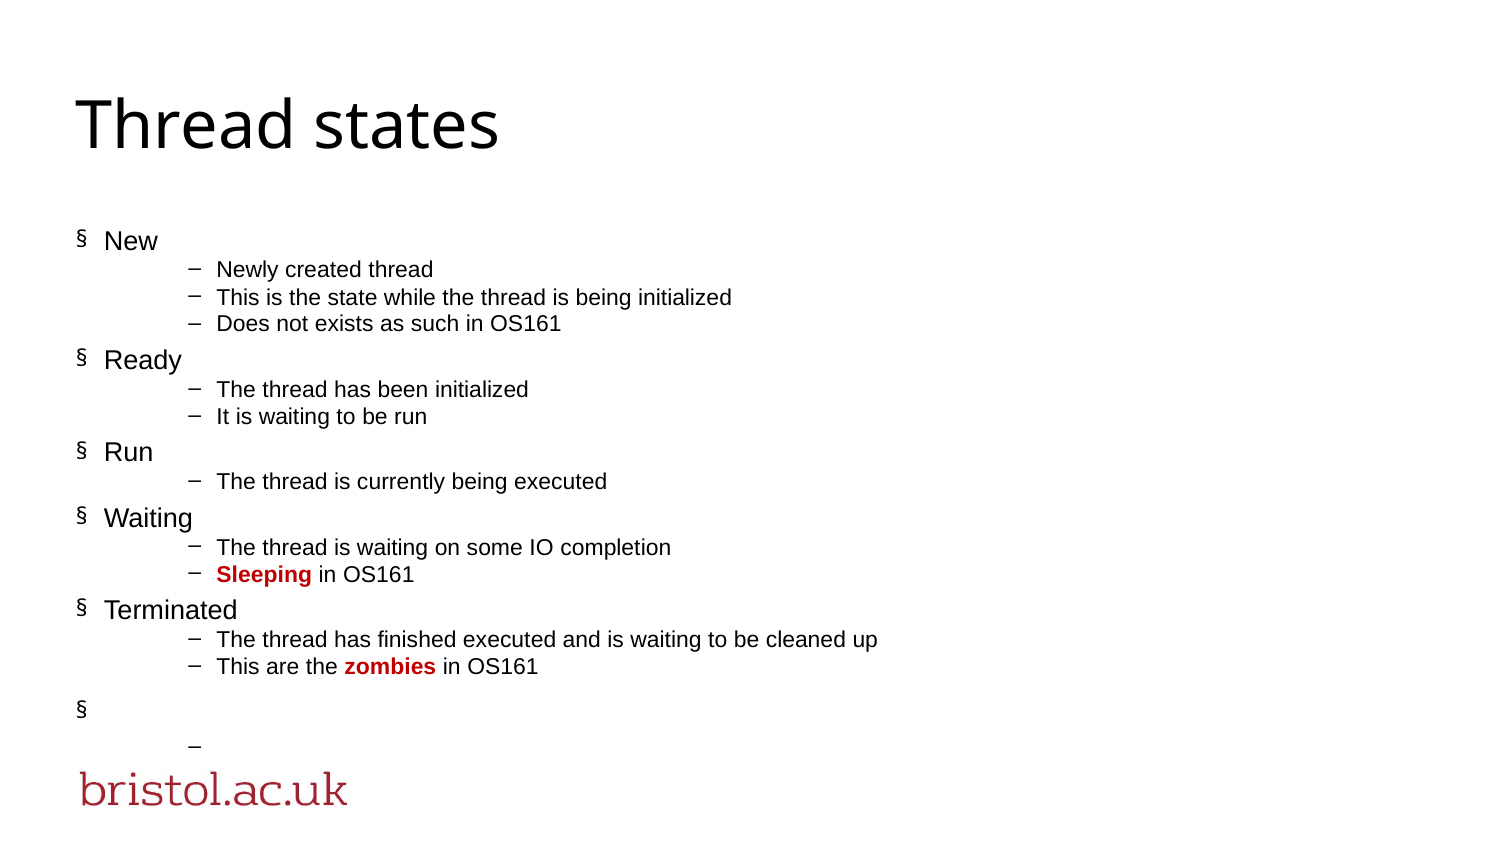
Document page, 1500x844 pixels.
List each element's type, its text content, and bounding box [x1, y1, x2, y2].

list New Newly created thread This is the state while the thread is being initialized Does not exists as such in OS161 Ready The thread has been initialized It is waiting to be run Run The thread is currently being executed Waiting The thread is waiting on some IO completion Sleeping in OS161 Terminated The thread has finished executed and is waiting to be cleaned up This are the zombies in OS161 [60, 224, 1440, 699]
title Thread states [60, 44, 1440, 209]
